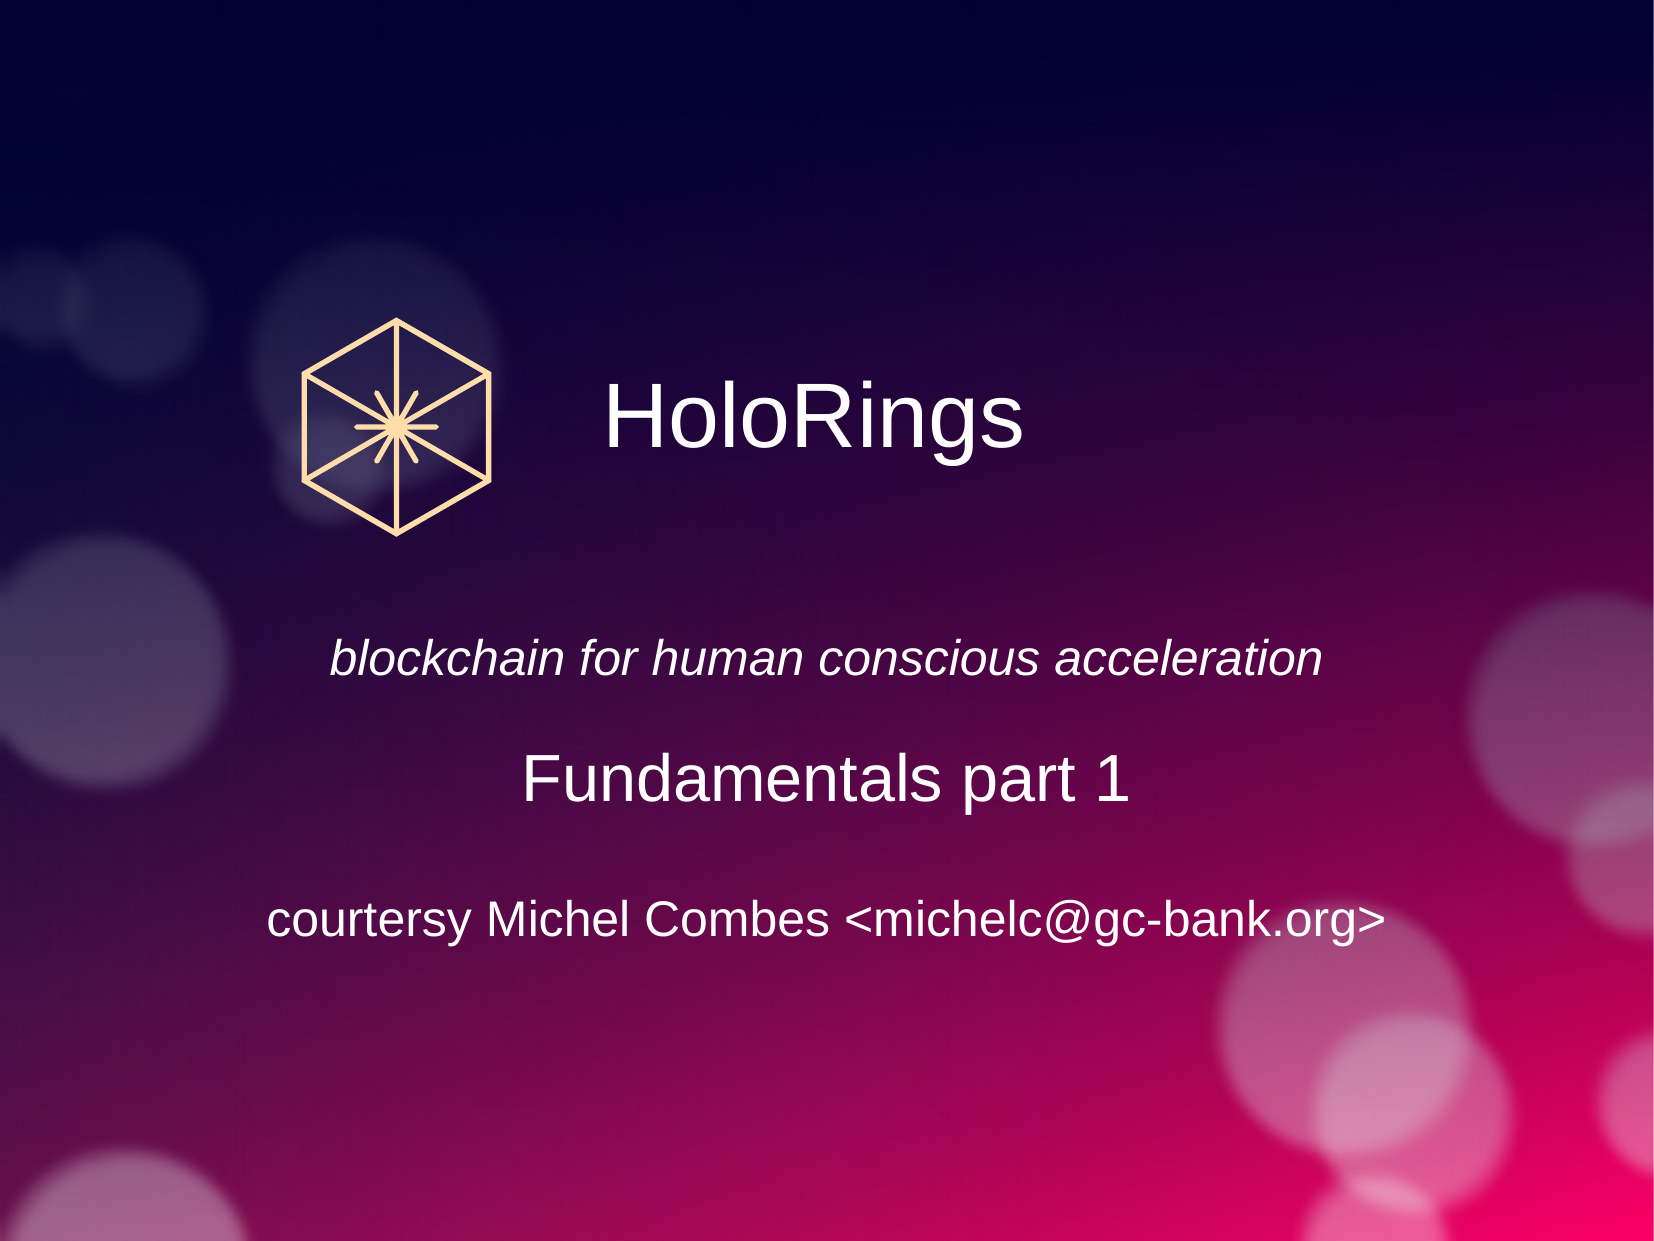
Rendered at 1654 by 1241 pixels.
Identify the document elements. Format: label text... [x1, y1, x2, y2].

picture [0, 0, 1654, 1241]
title HoloRings [82, 312, 1571, 520]
subtitle blockchain for human conscious acceleration Fundamentals part 1 courtersy Michel Combes <michelc@gc-bank.org> [82, 566, 1571, 1010]
